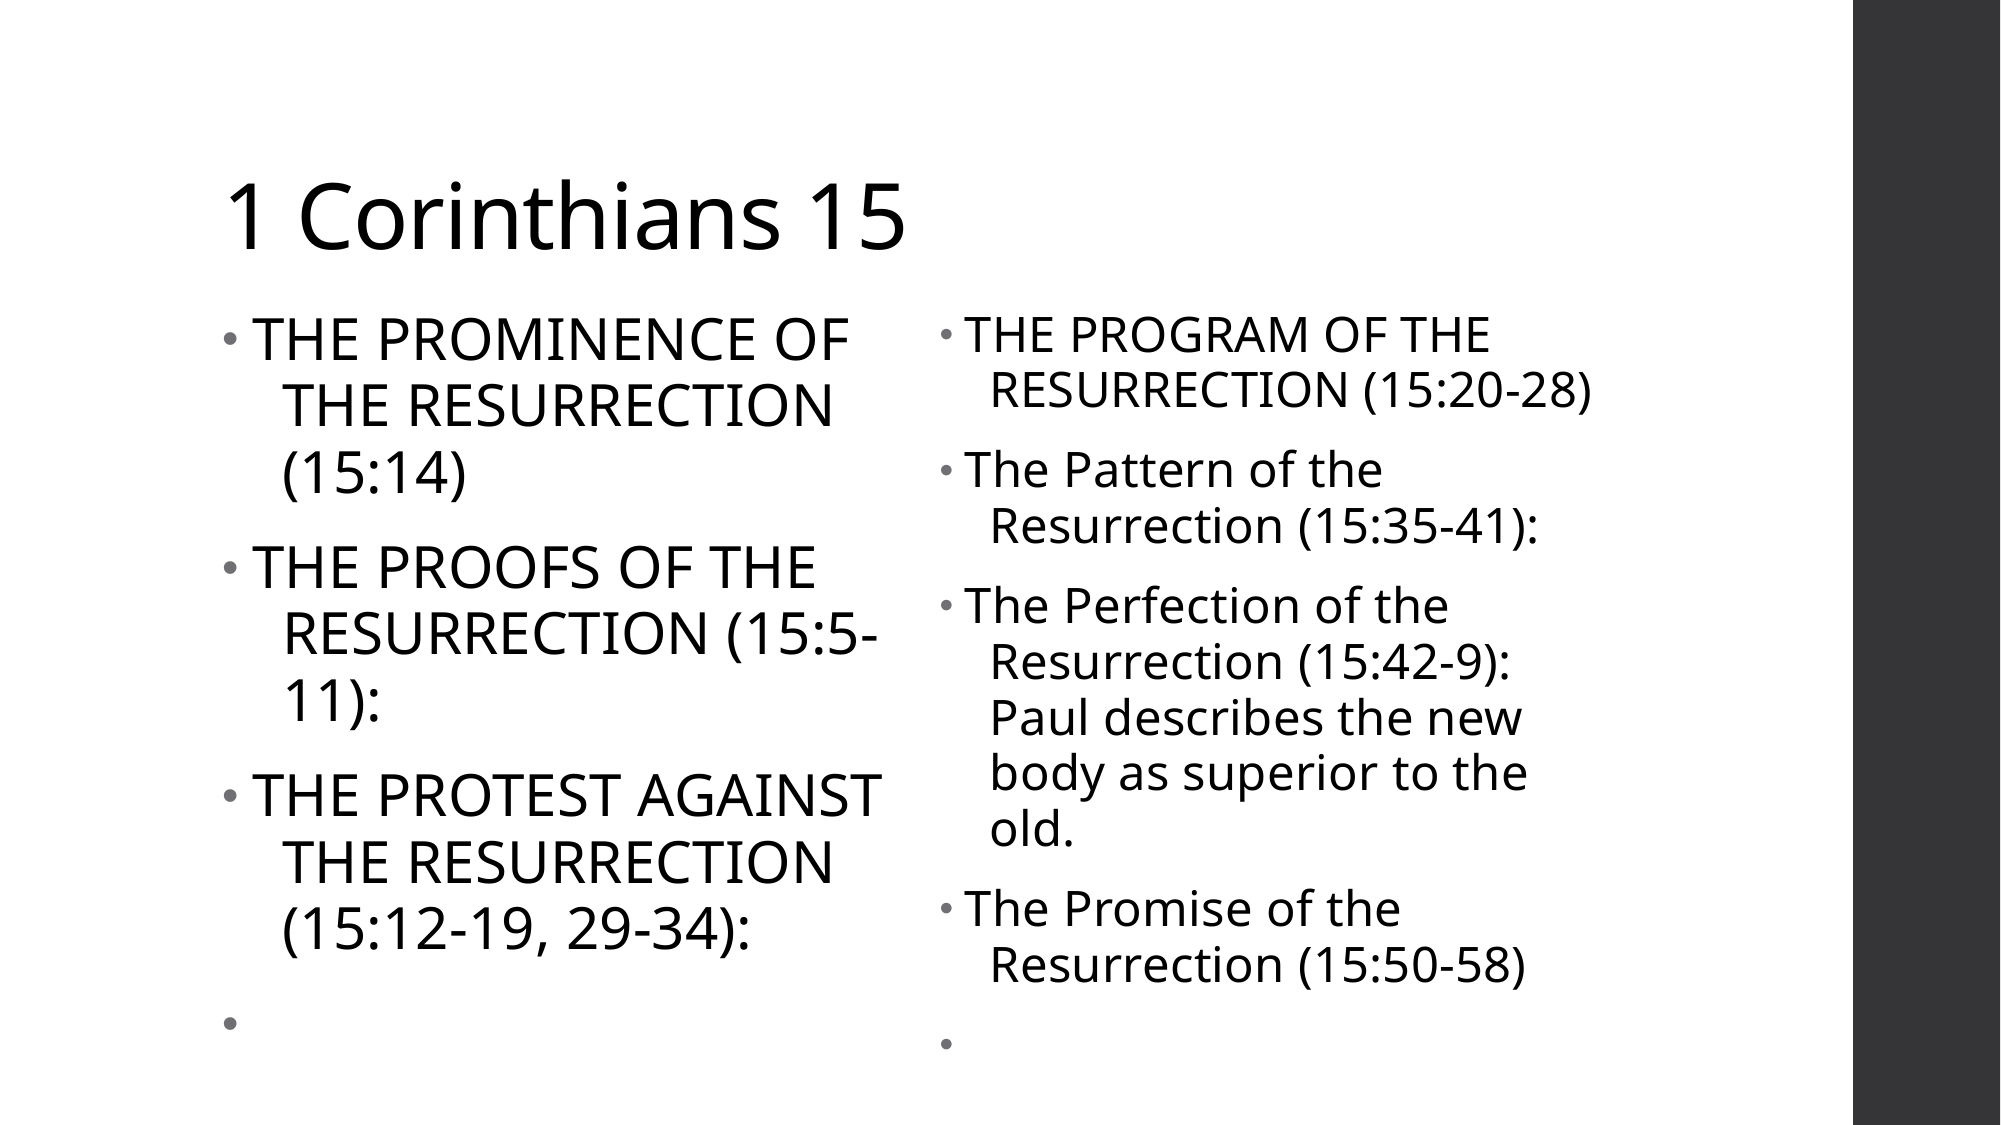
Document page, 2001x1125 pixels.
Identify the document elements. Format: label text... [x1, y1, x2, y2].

list THE PROMINENCE OF THE RESURRECTION (15:14) THE PROOFS OF THE RESURRECTION (15:5-11): THE PROTEST AGAINST THE RESURRECTION (15:12-19, 29-34): [207, 299, 900, 1014]
title 1 Corinthians 15 [206, 60, 1797, 278]
list THE PROGRAM OF THE RESURRECTION (15:20-28) The Pattern of the Resurrection (15:35-41): The Perfection of the Resurrection (15:42-9): Paul describes the new body as superior to the old. The Promise of the Resurrection (15:50-58) [924, 299, 1617, 1014]
